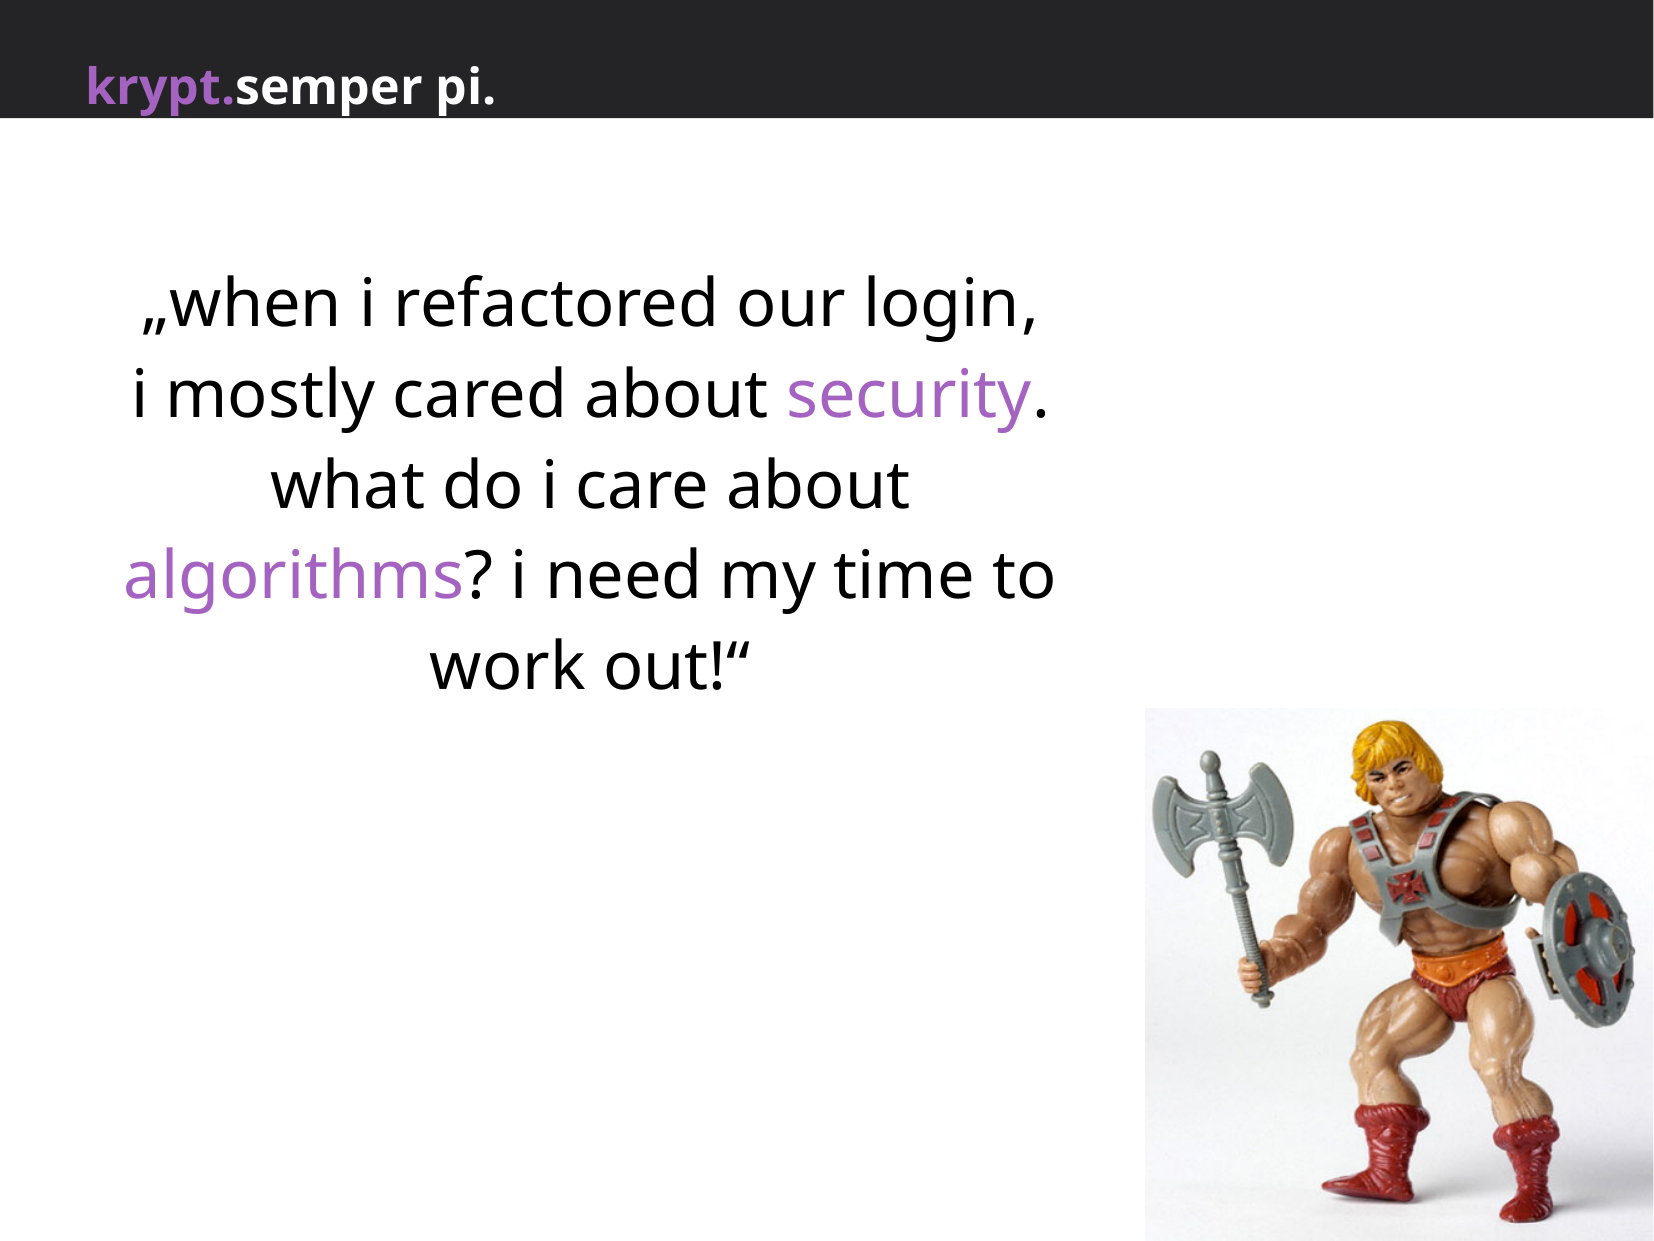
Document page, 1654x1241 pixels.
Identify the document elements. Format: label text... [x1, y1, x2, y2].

text_box [0, 0, 1654, 119]
text_box [797, 584, 802, 592]
text_box [165, 531, 1441, 1087]
text_box „when i refactored our login, i mostly cared about security. what do i care about algorithms? i need my time to work out!“ [94, 248, 1087, 584]
text_box [1026, 584, 1046, 594]
text_box [188, 584, 207, 594]
text_box [671, 584, 690, 594]
picture [1145, 708, 1654, 1241]
text_box [229, 584, 249, 594]
text_box krypt.semper pi. [70, 43, 544, 119]
